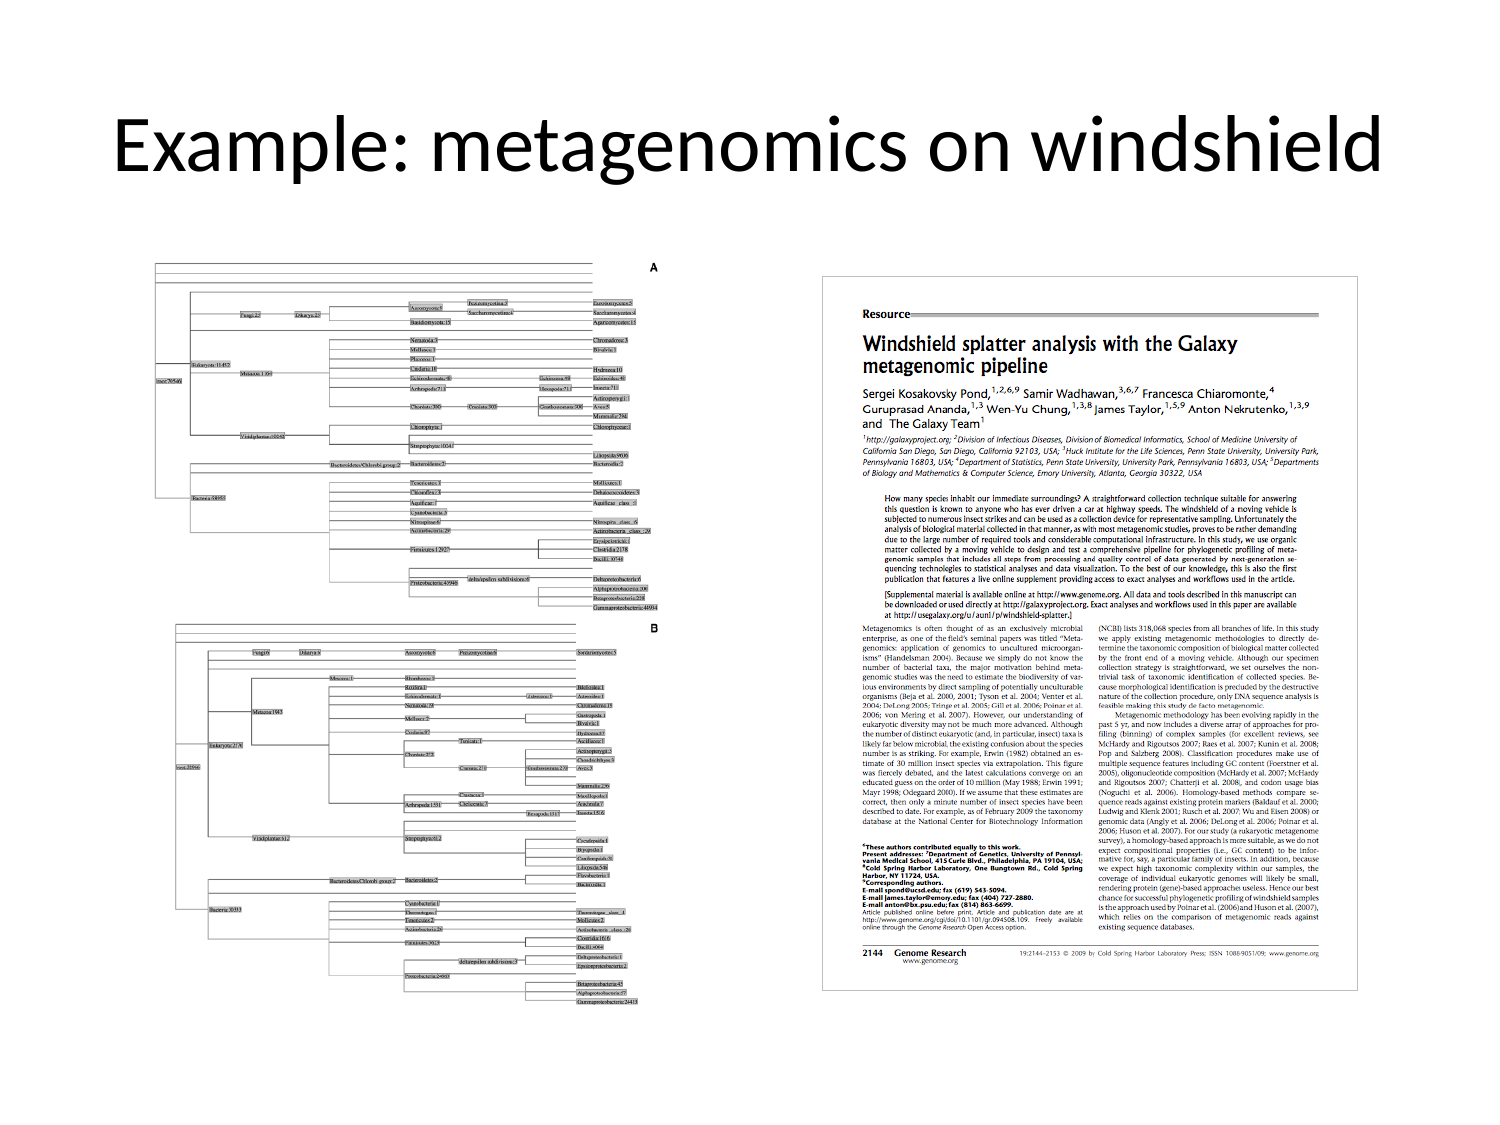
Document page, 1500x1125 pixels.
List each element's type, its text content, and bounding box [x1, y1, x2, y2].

title Example: metagenomics on windshield [75, 45, 1425, 233]
picture [75, 262, 738, 1005]
picture [822, 276, 1358, 991]
